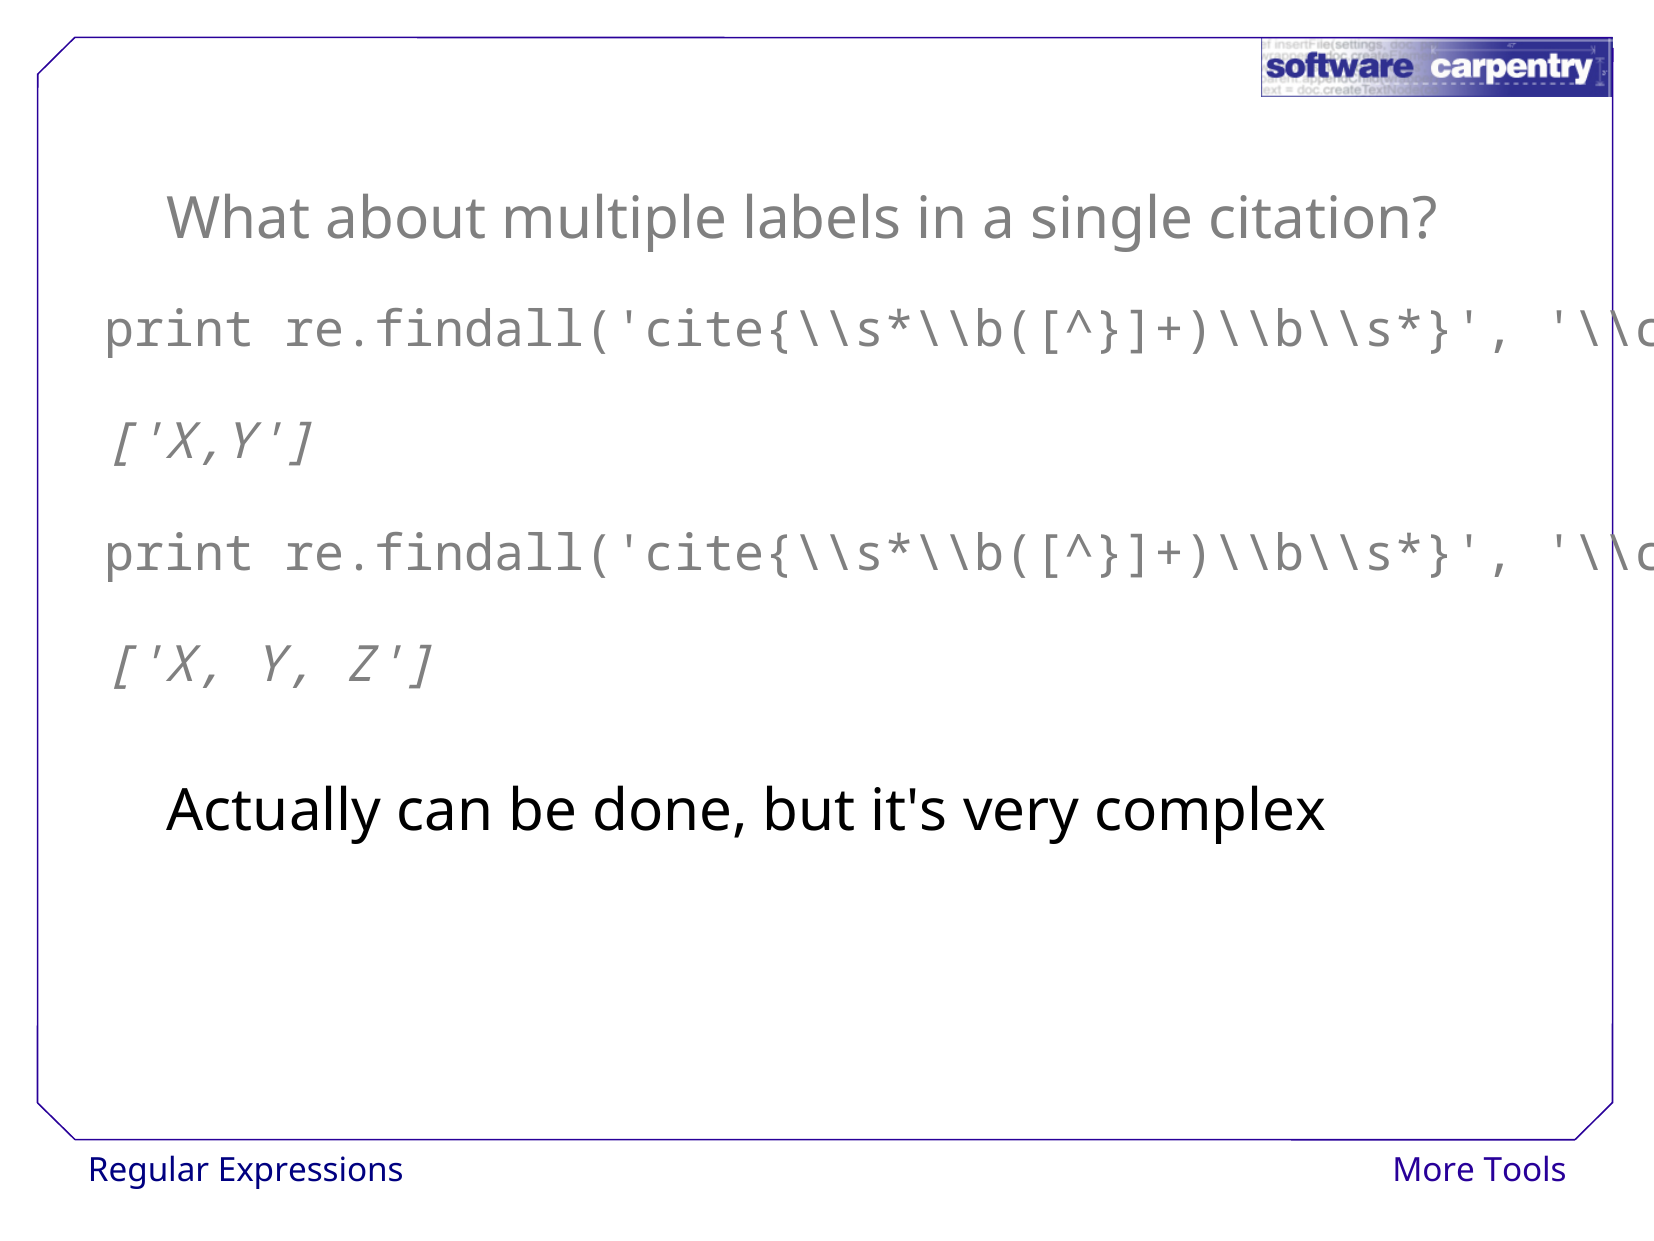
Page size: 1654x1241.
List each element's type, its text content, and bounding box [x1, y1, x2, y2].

text_box Actually can be done, but it's very complex [151, 729, 1530, 851]
text_box What about multiple labels in a single citation? [151, 138, 1530, 259]
picture [1261, 39, 1613, 97]
text_box print re.findall('cite{\\s*\\b([^}]+)\\b\\s*}', '\\cite{X,Y} ') ['X,Y'] print re.findall('cite{\\s*\\b([^}]+)\\b\\s*}', '\\cite{X, Y, Z} ') ['X, Y, Z'] [89, 294, 1512, 733]
